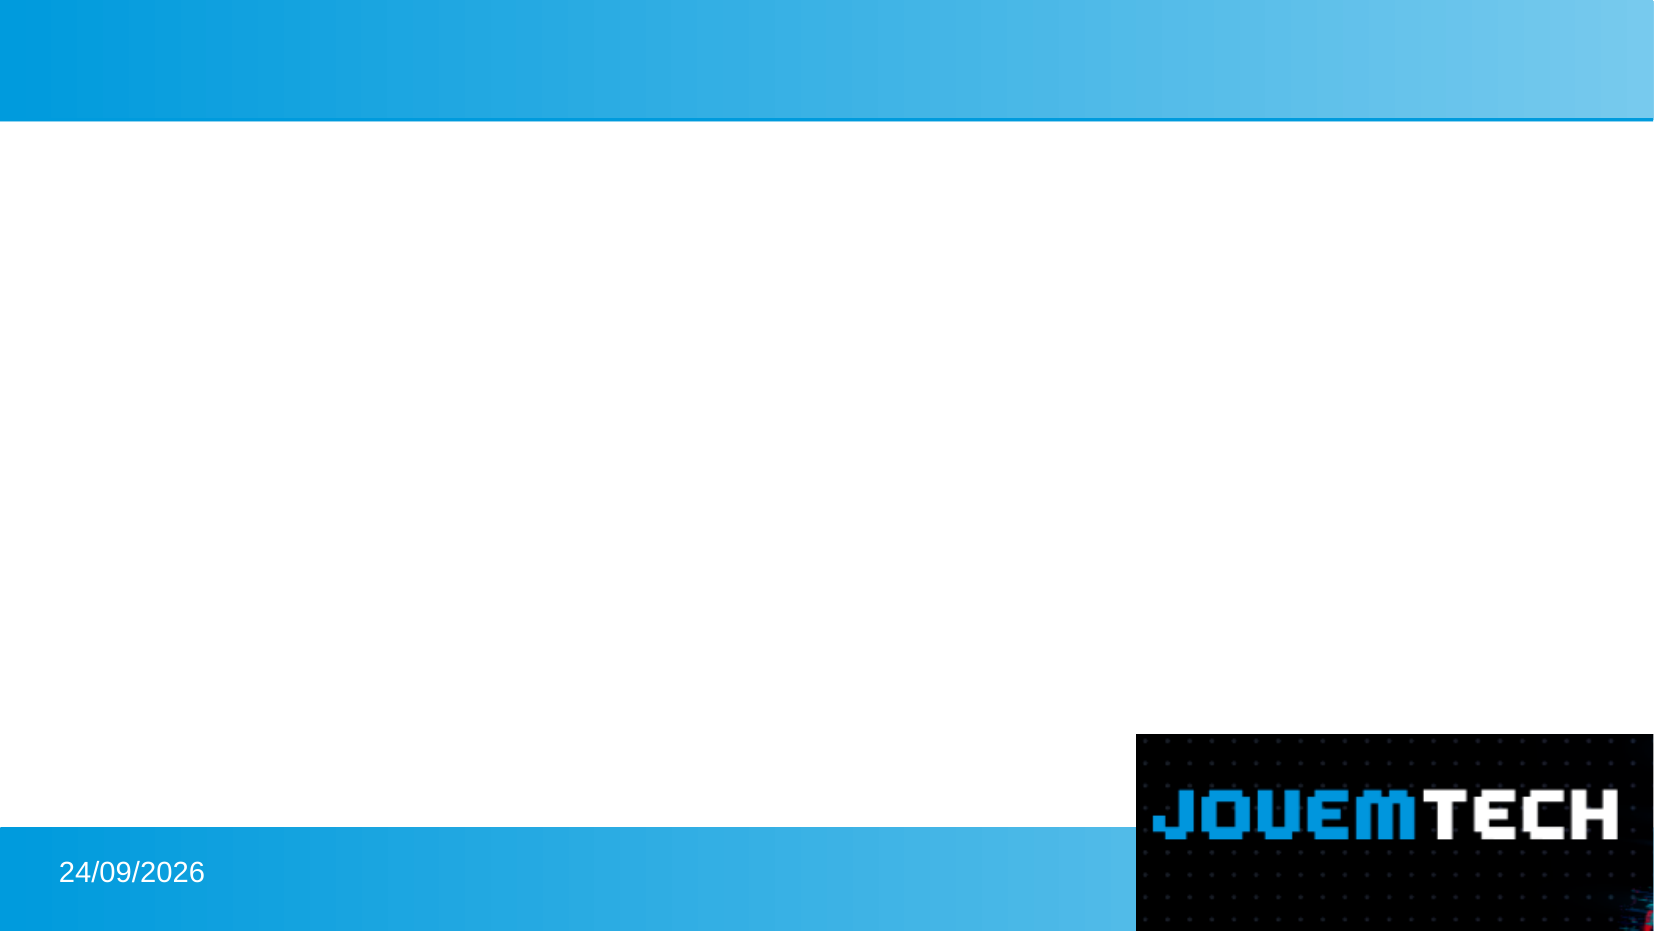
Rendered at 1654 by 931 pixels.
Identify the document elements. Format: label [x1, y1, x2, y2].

picture [1136, 734, 1654, 931]
